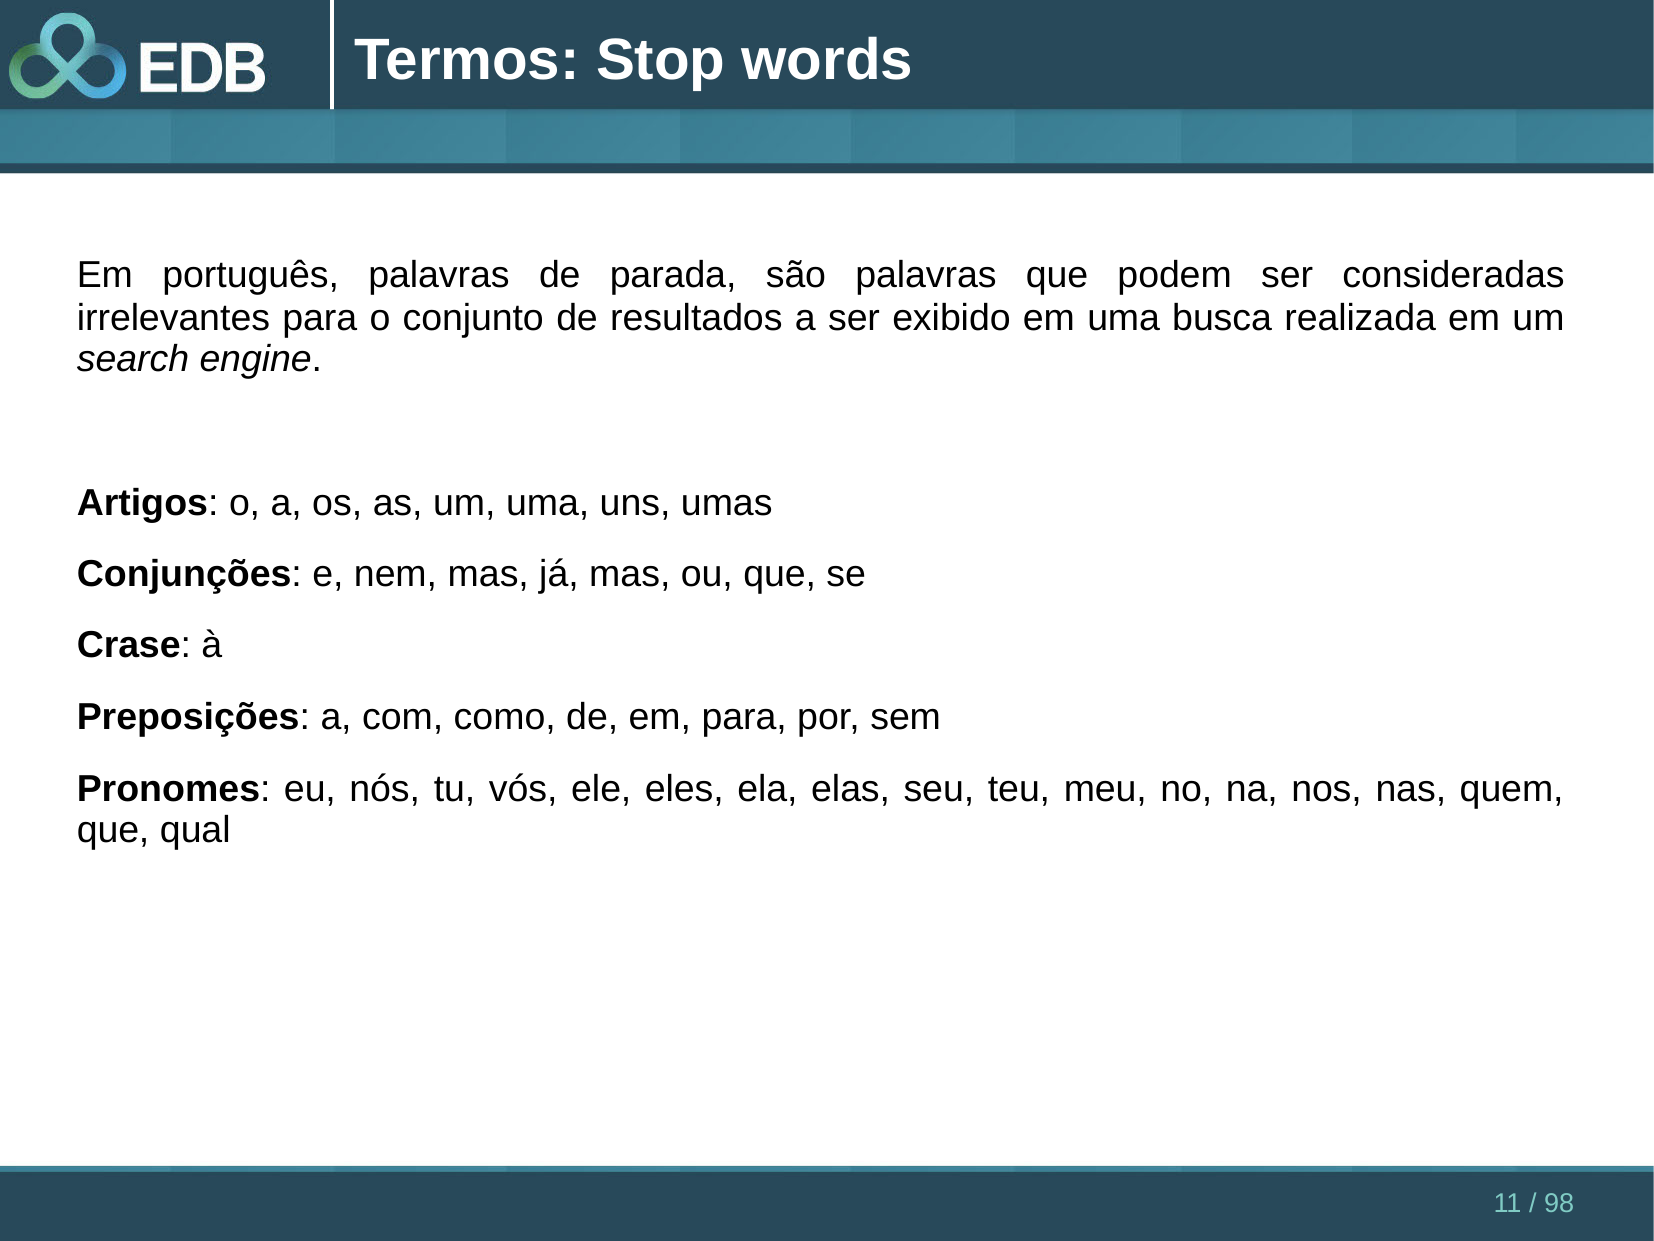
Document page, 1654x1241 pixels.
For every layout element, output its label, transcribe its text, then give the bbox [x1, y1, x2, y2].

list Em português, palavras de parada, são palavras que podem ser consideradas irrelevantes para o conjunto de resultados a ser exibido em uma busca realizada em um search engine. Artigos: o, a, os, as, um, uma, uns, umas Conjunções: e, nem, mas, já, mas, ou, que, se Crase: à Preposições: a, com, como, de, em, para, por, sem Pronomes: eu, nós, tu, vós, ele, eles, ela, elas, seu, teu, meu, no, na, nos, nas, quem, que, qual [76, 253, 1565, 899]
title Termos: Stop words [354, 26, 1595, 92]
picture [0, 0, 1654, 1241]
